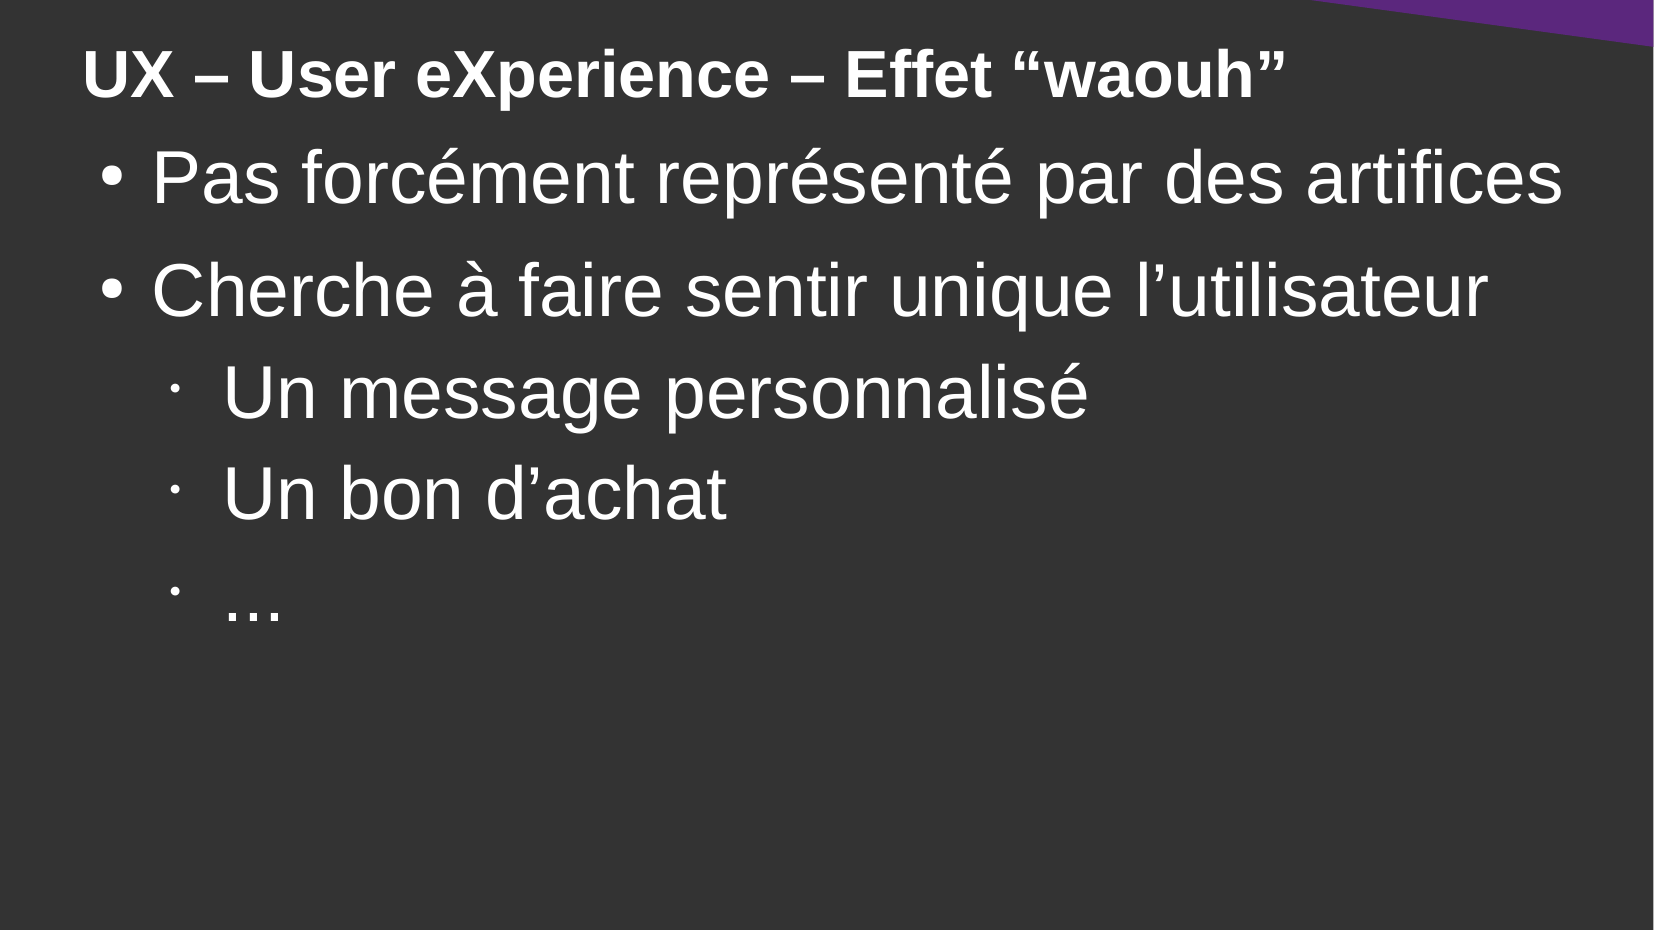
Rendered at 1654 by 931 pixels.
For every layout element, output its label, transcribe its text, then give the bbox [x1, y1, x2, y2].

text_box [1310, 0, 1654, 47]
list Pas forcément représenté par des artifices Cherche à faire sentir unique l’utilisateur Un message personnalisé Un bon d’achat ... [80, 135, 1620, 827]
title UX – User eXperience – Effet “waouh” [82, 37, 1571, 114]
